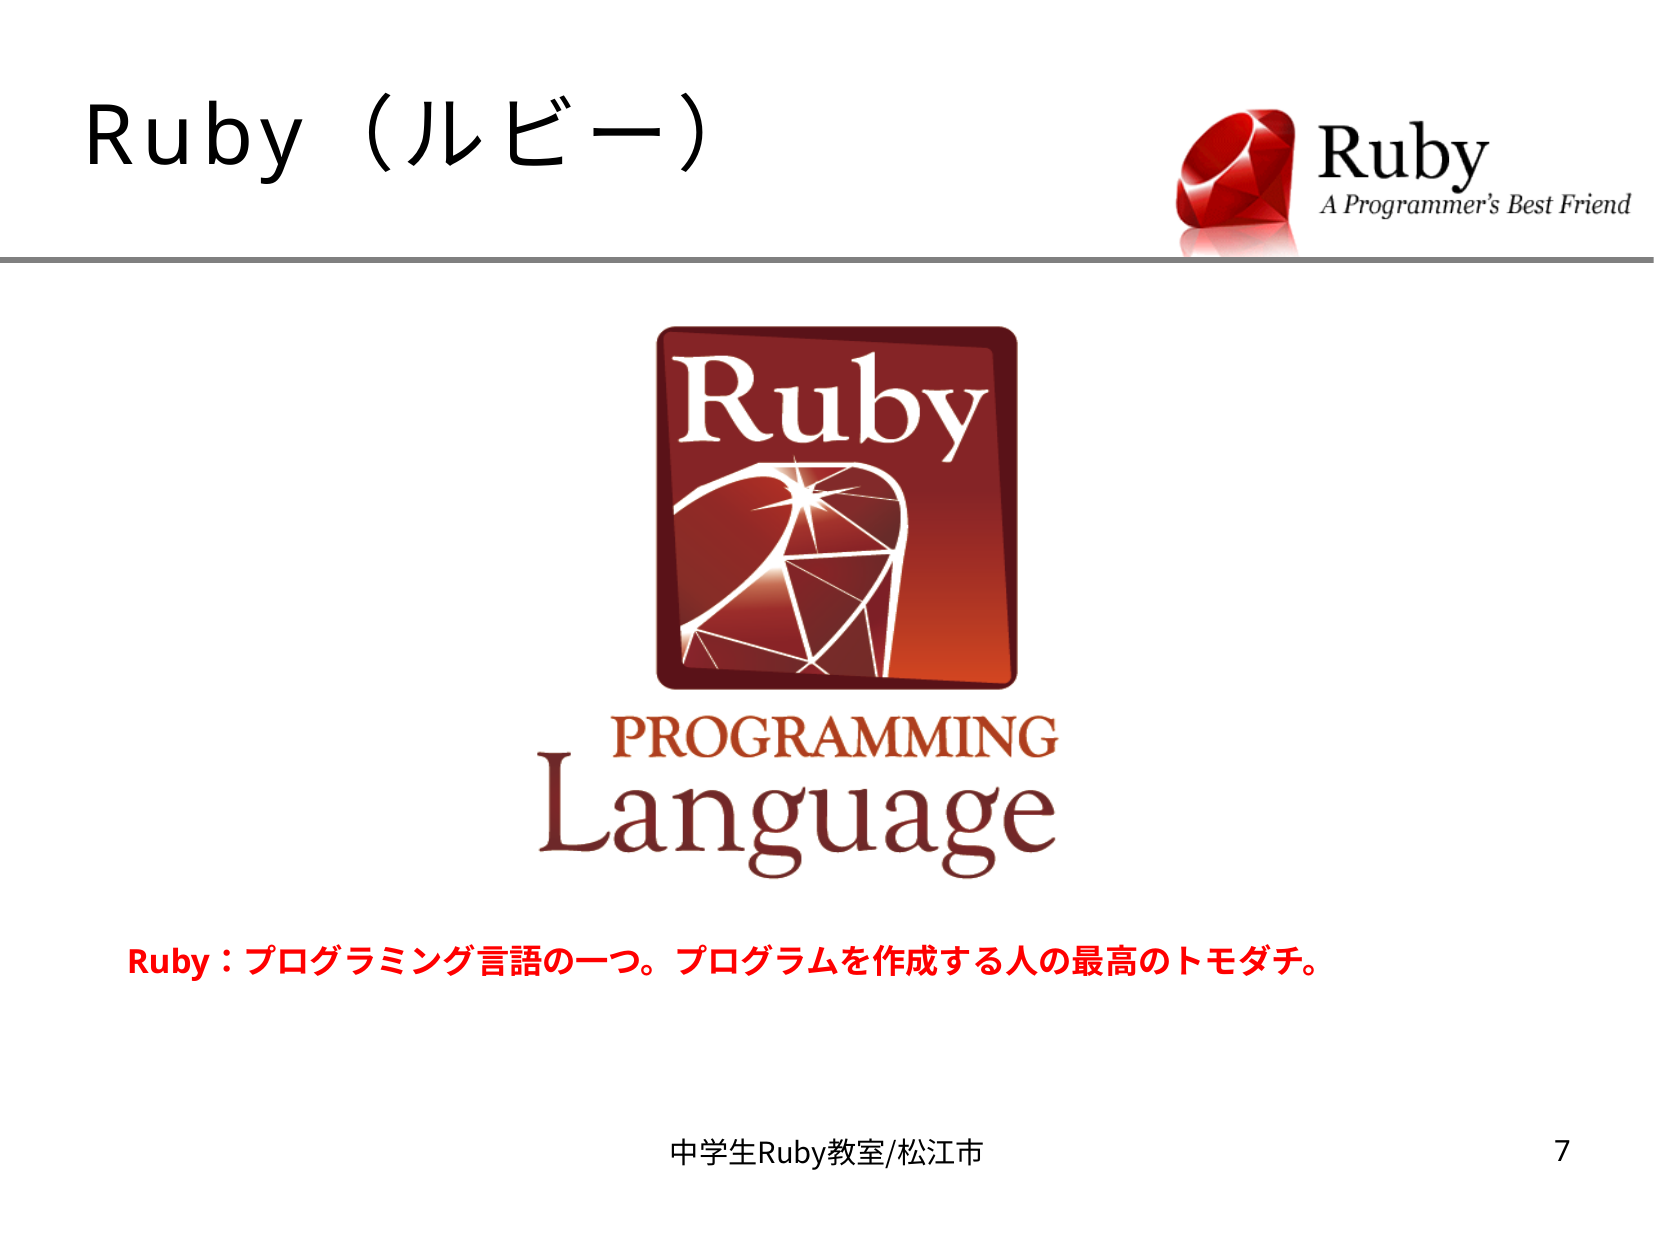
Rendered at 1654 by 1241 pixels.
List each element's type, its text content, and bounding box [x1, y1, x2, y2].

picture [1160, 82, 1654, 257]
title Ruby（ルビー） [82, 49, 1152, 207]
text_box Ruby：プログラミング言語の一つ。プログラムを作成する人の最高のトモダチ。 [112, 927, 1388, 976]
picture [531, 314, 1063, 886]
